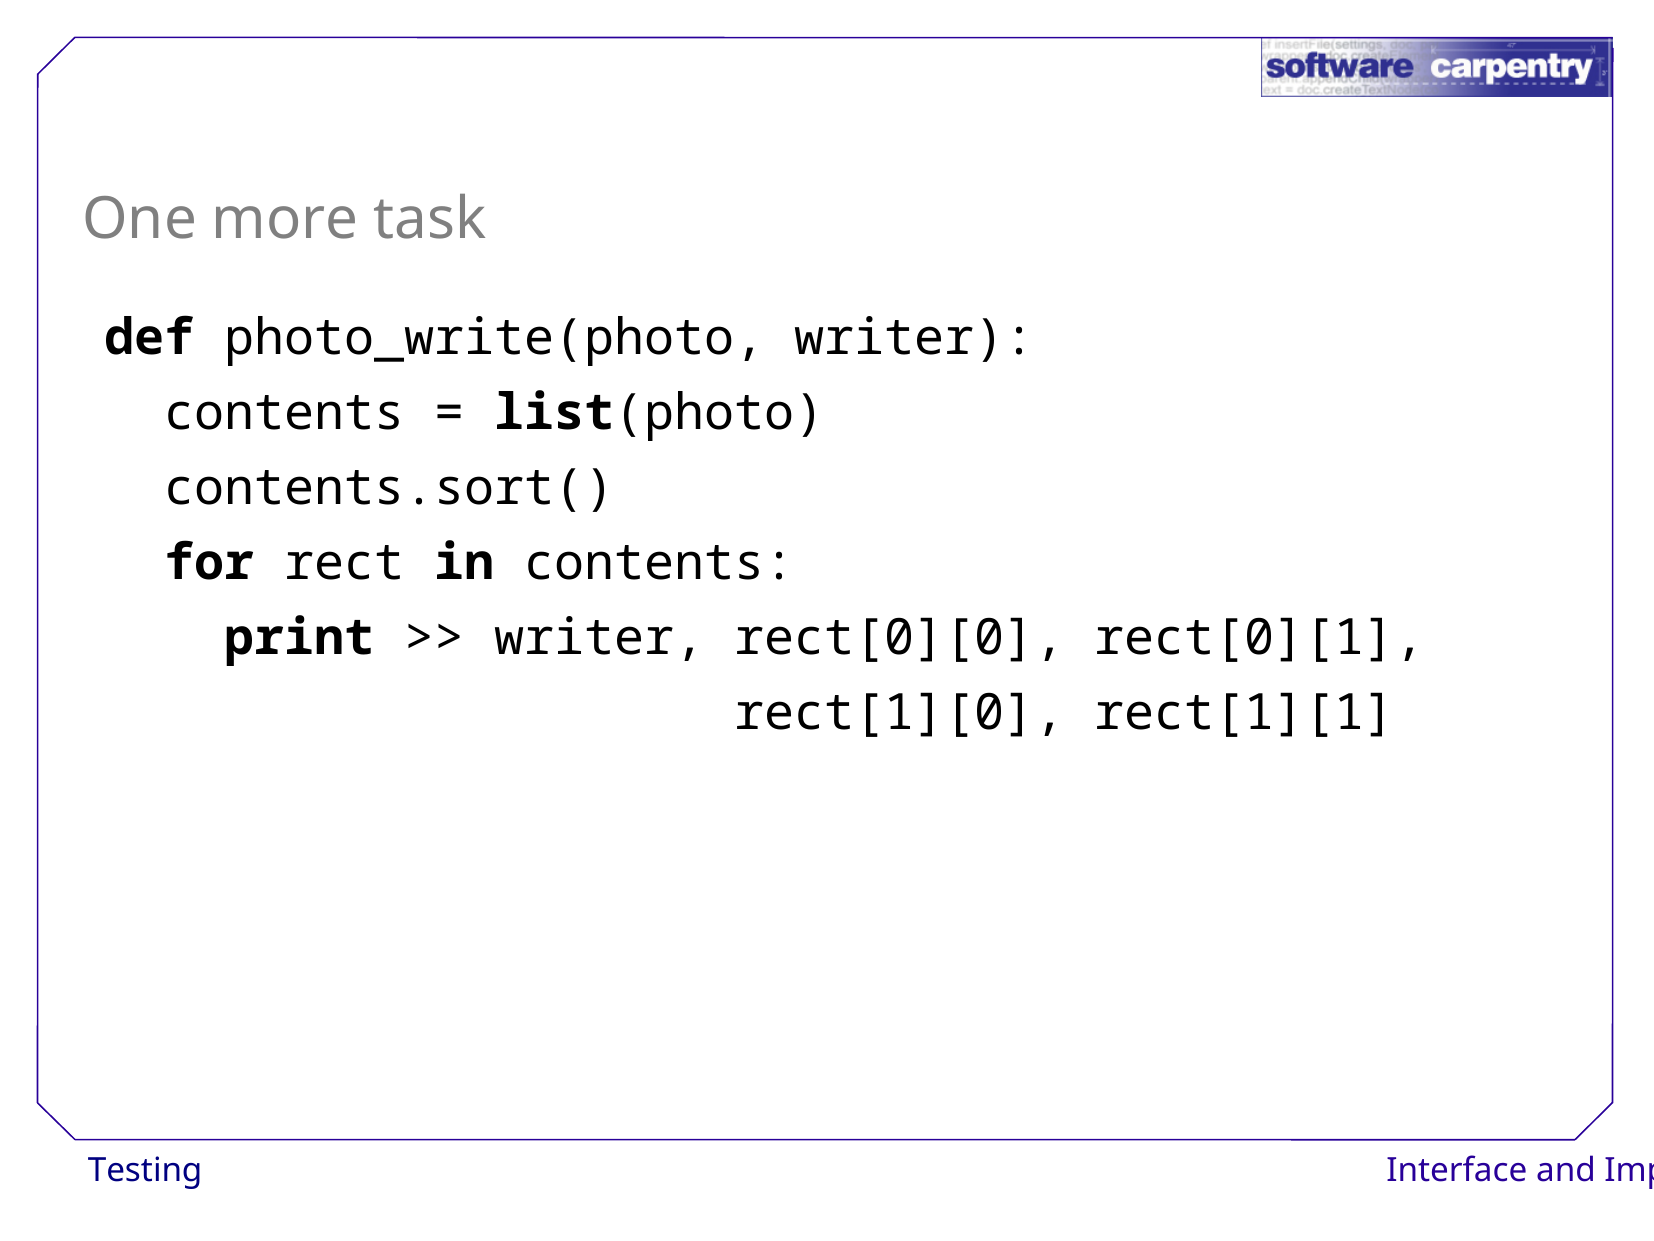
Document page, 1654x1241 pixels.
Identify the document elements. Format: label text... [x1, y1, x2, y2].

text_box One more task [67, 138, 652, 259]
text_box def photo_write(photo, writer): contents = list(photo) contents.sort() for rect in contents: print >> writer, rect[0][0], rect[0][1], rect[1][0], rect[1][1] [89, 282, 1440, 762]
picture [1261, 39, 1613, 97]
